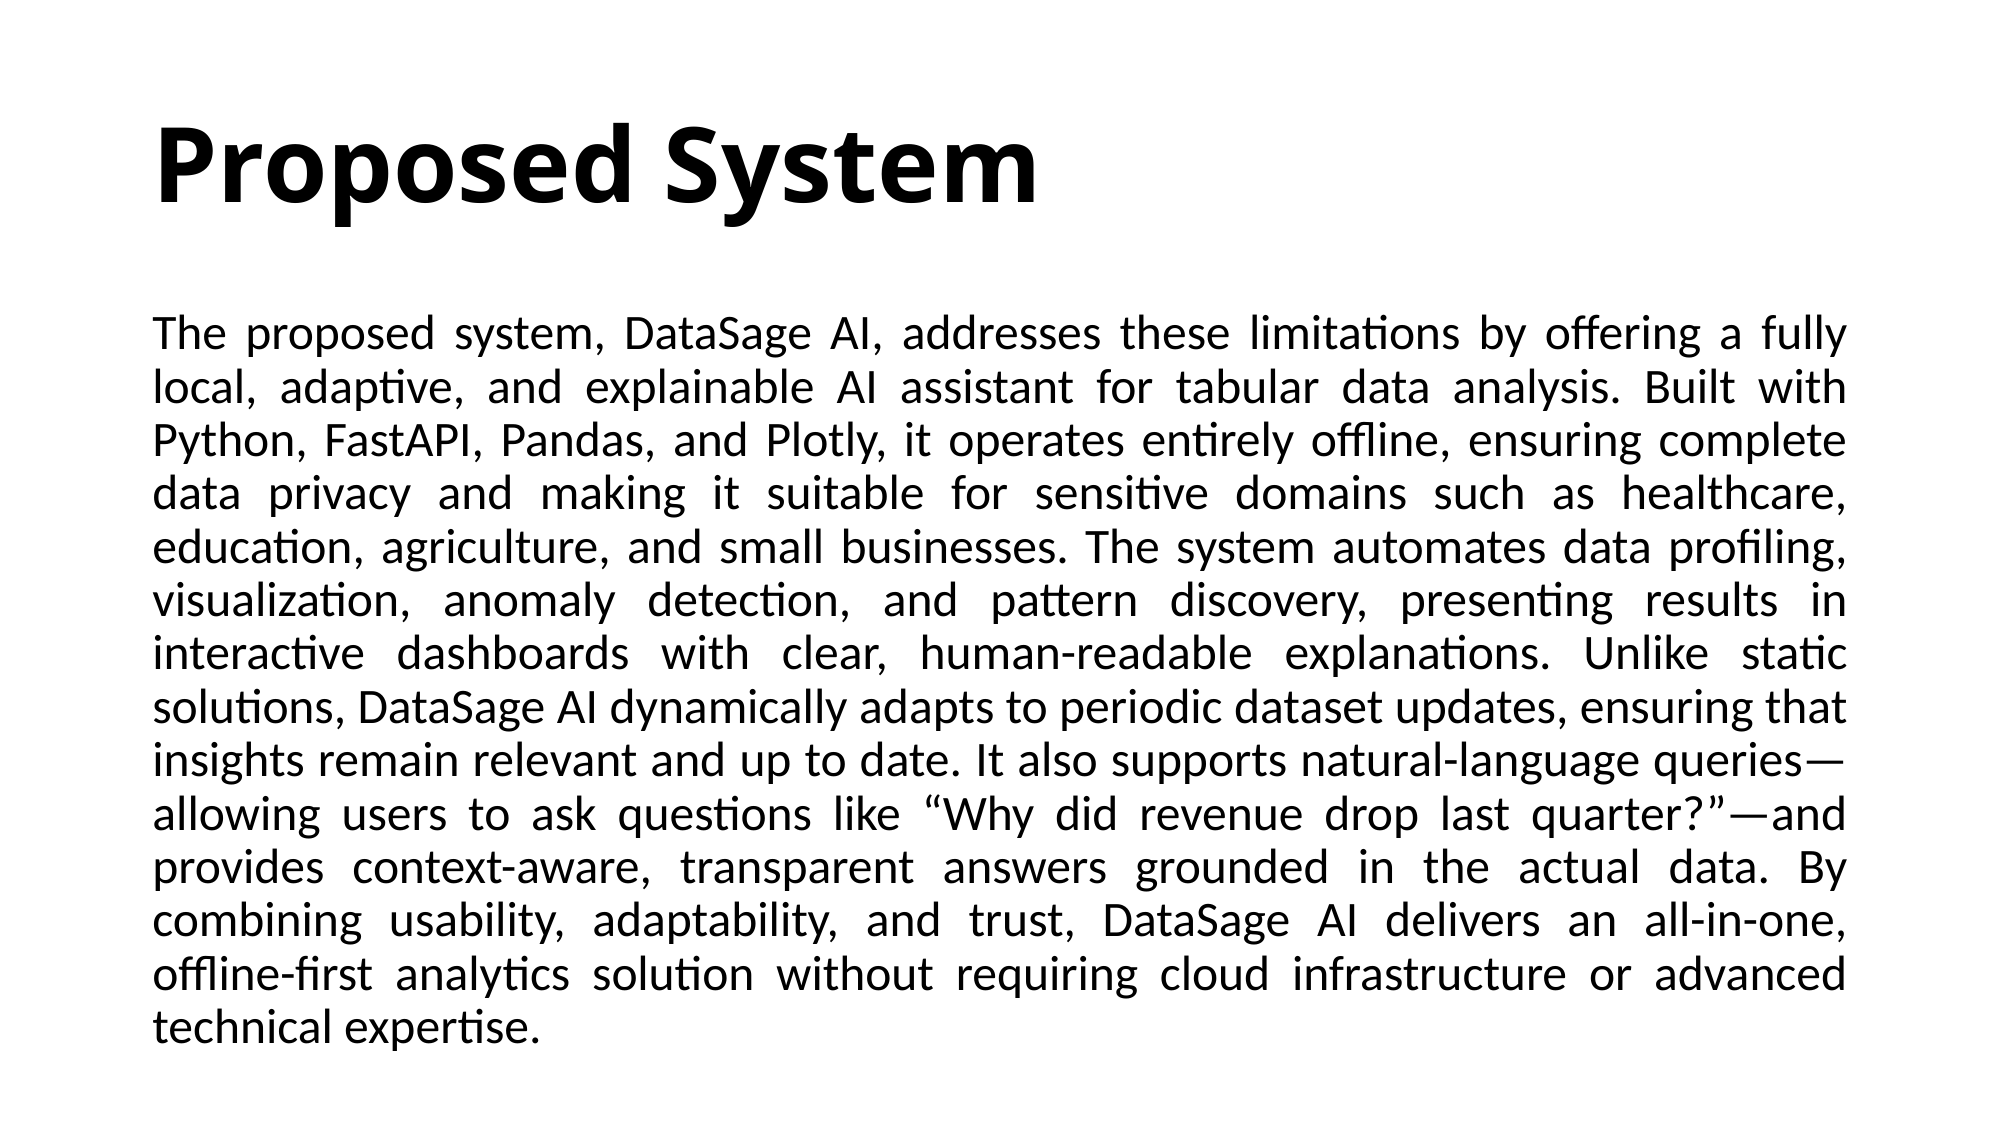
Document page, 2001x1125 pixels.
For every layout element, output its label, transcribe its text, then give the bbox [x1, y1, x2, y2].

list The proposed system, DataSage AI, addresses these limitations by offering a fully local, adaptive, and explainable AI assistant for tabular data analysis. Built with Python, FastAPI, Pandas, and Plotly, it operates entirely offline, ensuring complete data privacy and making it suitable for sensitive domains such as healthcare, education, agriculture, and small businesses. The system automates data profiling, visualization, anomaly detection, and pattern discovery, presenting results in interactive dashboards with clear, human-readable explanations. Unlike static solutions, DataSage AI dynamically adapts to periodic dataset updates, ensuring that insights remain relevant and up to date. It also supports natural-language queries—allowing users to ask questions like “Why did revenue drop last quarter?”—and provides context-aware, transparent answers grounded in the actual data. By combining usability, adaptability, and trust, DataSage AI delivers an all-in-one, offline-first analytics solution without requiring cloud infrastructure or advanced technical expertise. [137, 299, 1863, 1066]
title Proposed System [137, 59, 1863, 278]
